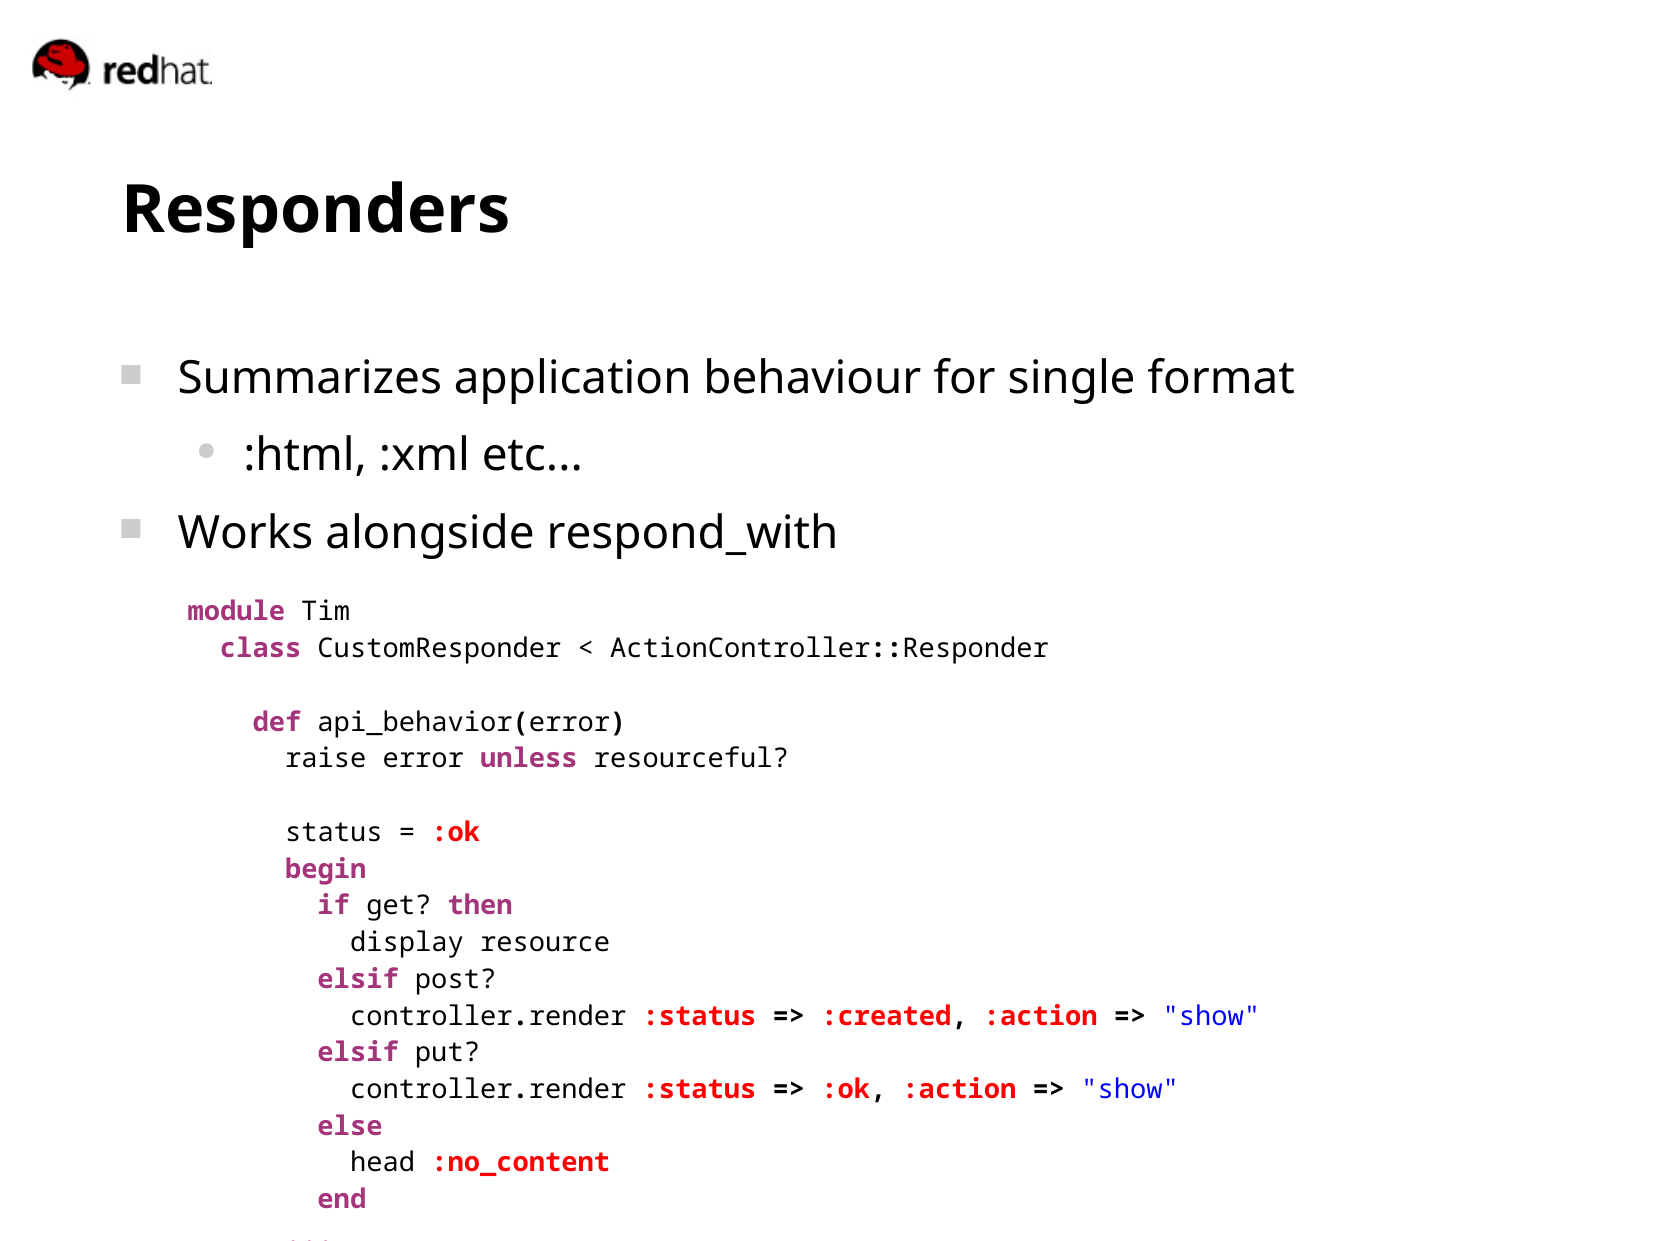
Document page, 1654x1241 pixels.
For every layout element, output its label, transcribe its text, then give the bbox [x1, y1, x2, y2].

list Summarizes application behaviour for single format :html, :xml etc... Works alongside respond_with [121, 344, 1534, 1127]
title Responders [121, 102, 1534, 310]
text_box module Tim class CustomResponder < ActionController::Responder def api_behavior(error) raise error unless resourceful? status = :ok begin if get? then display resource elsif post? controller.render :status => :created, :action => "show" elsif put? controller.render :status => :ok, :action => "show" else head :no_content end ... [187, 592, 1463, 1241]
picture [31, 37, 212, 98]
